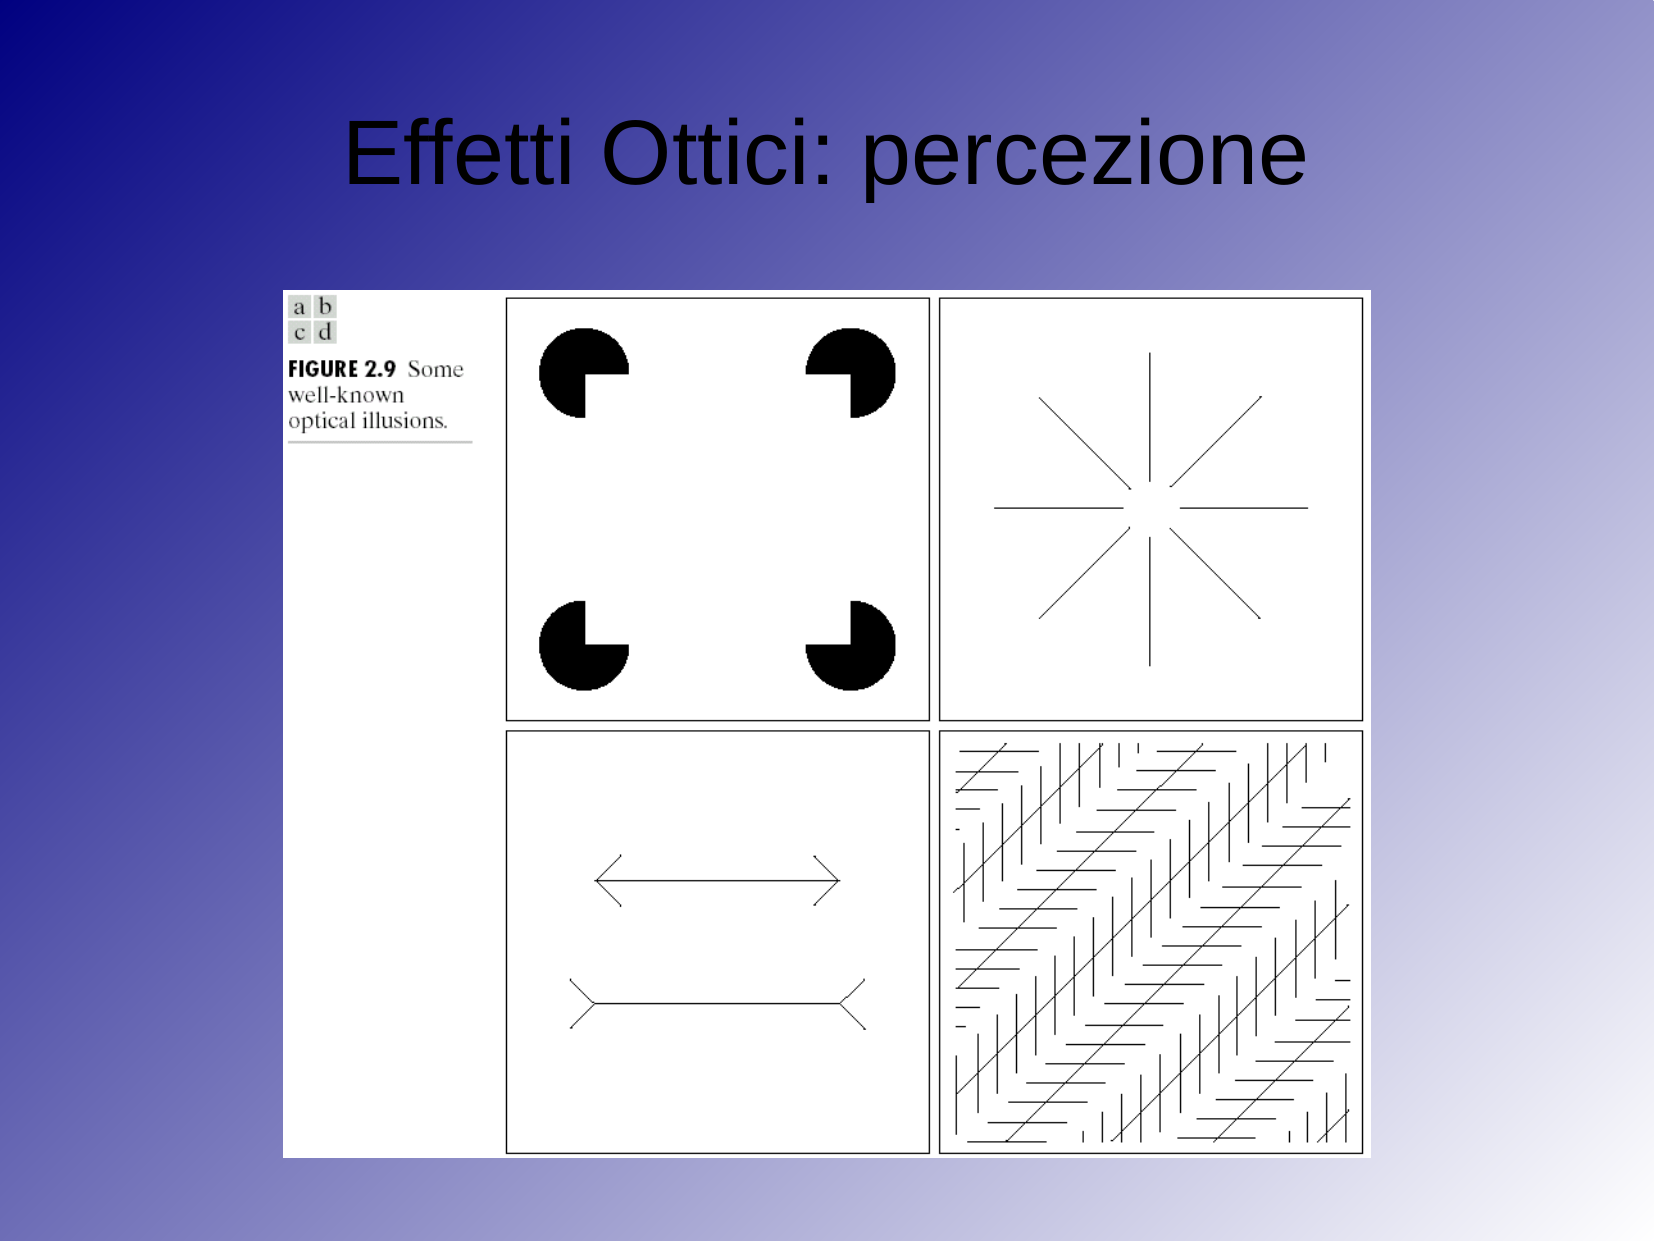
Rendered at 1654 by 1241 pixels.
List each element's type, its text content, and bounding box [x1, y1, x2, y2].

picture [283, 290, 1371, 1158]
title Effetti Ottici: percezione [82, 49, 1571, 257]
